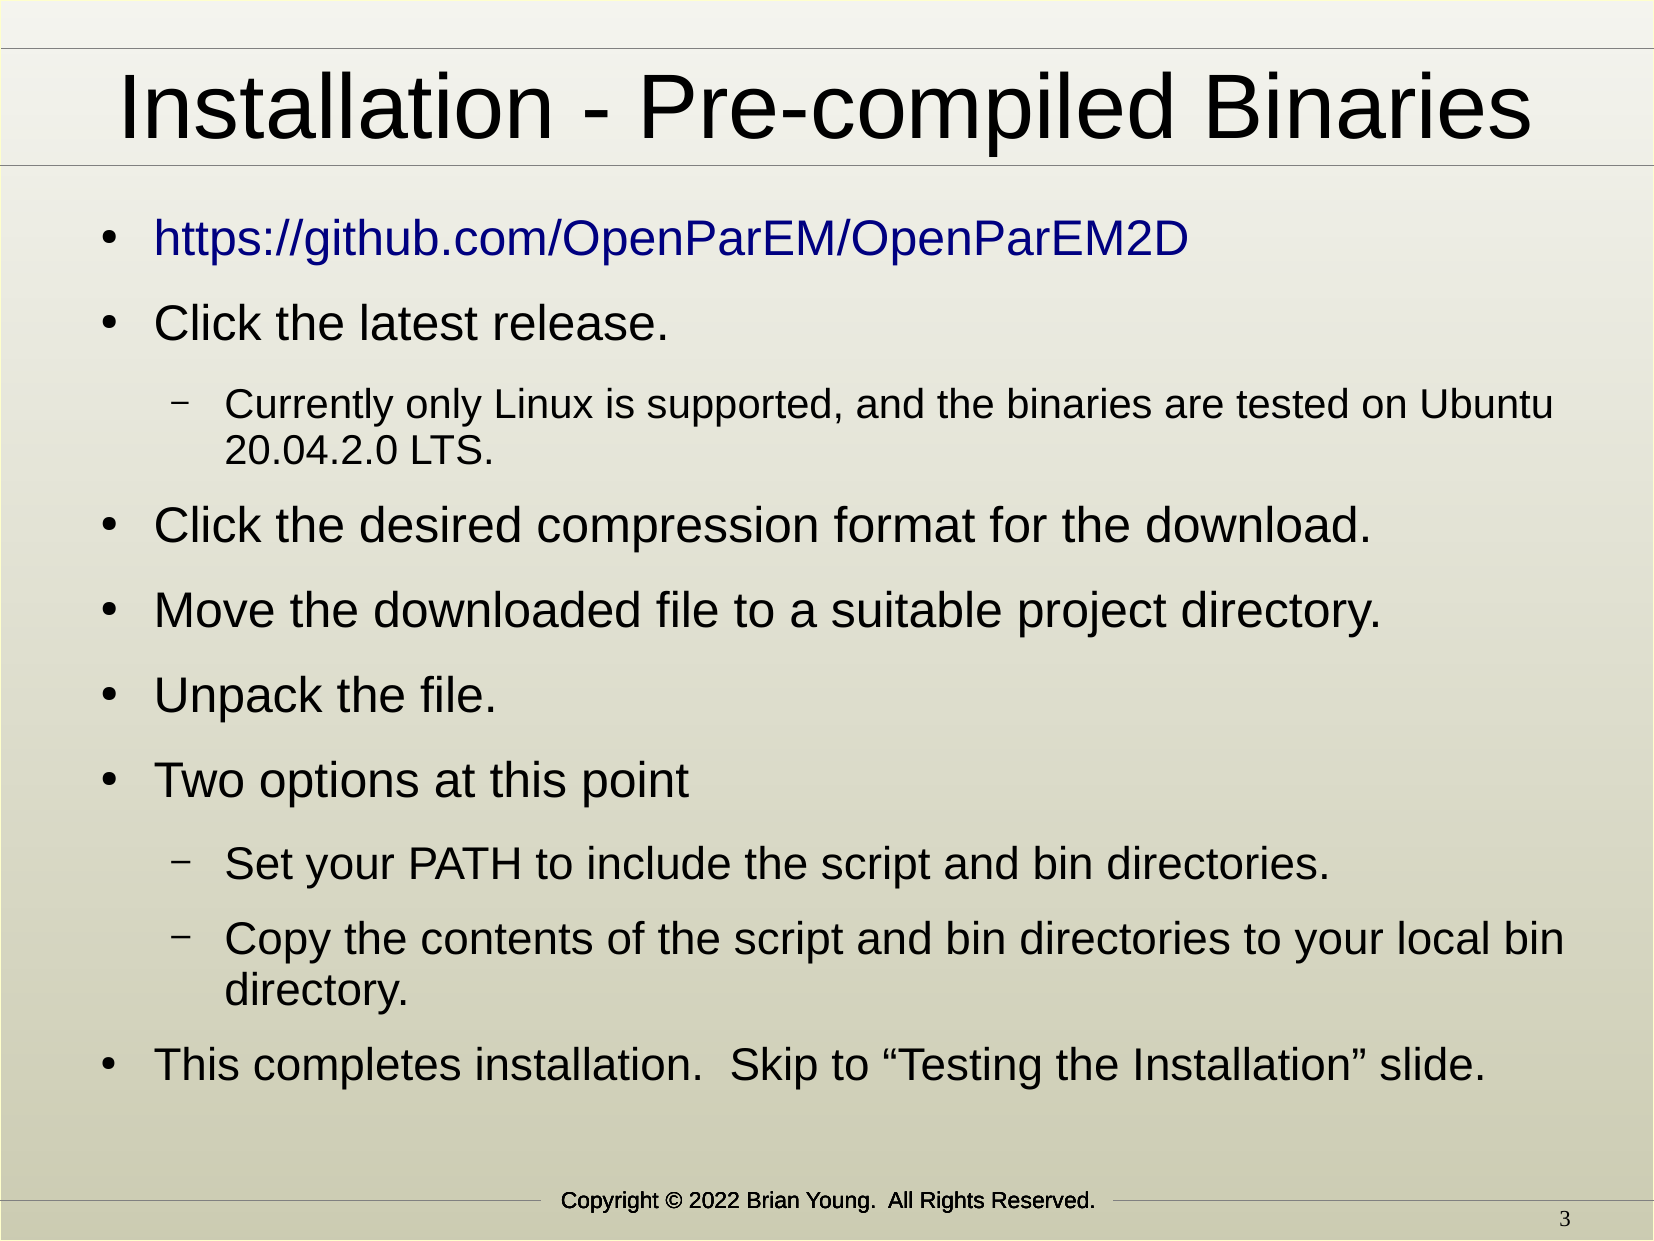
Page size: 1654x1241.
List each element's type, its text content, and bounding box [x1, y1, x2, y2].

title Installation - Pre-compiled Binaries [82, 49, 1571, 166]
list https://github.com/OpenParEM/OpenParEM2D Click the latest release. Currently only Linux is supported, and the binaries are tested on Ubuntu 20.04.2.0 LTS. Click the desired compression format for the download. Move the downloaded file to a suitable project directory. Unpack the file. Two options at this point Set your PATH to include the script and bin directories. Copy the contents of the script and bin directories to your local bin directory. This completes installation. Skip to “Testing the Installation” slide. [82, 210, 1571, 1109]
